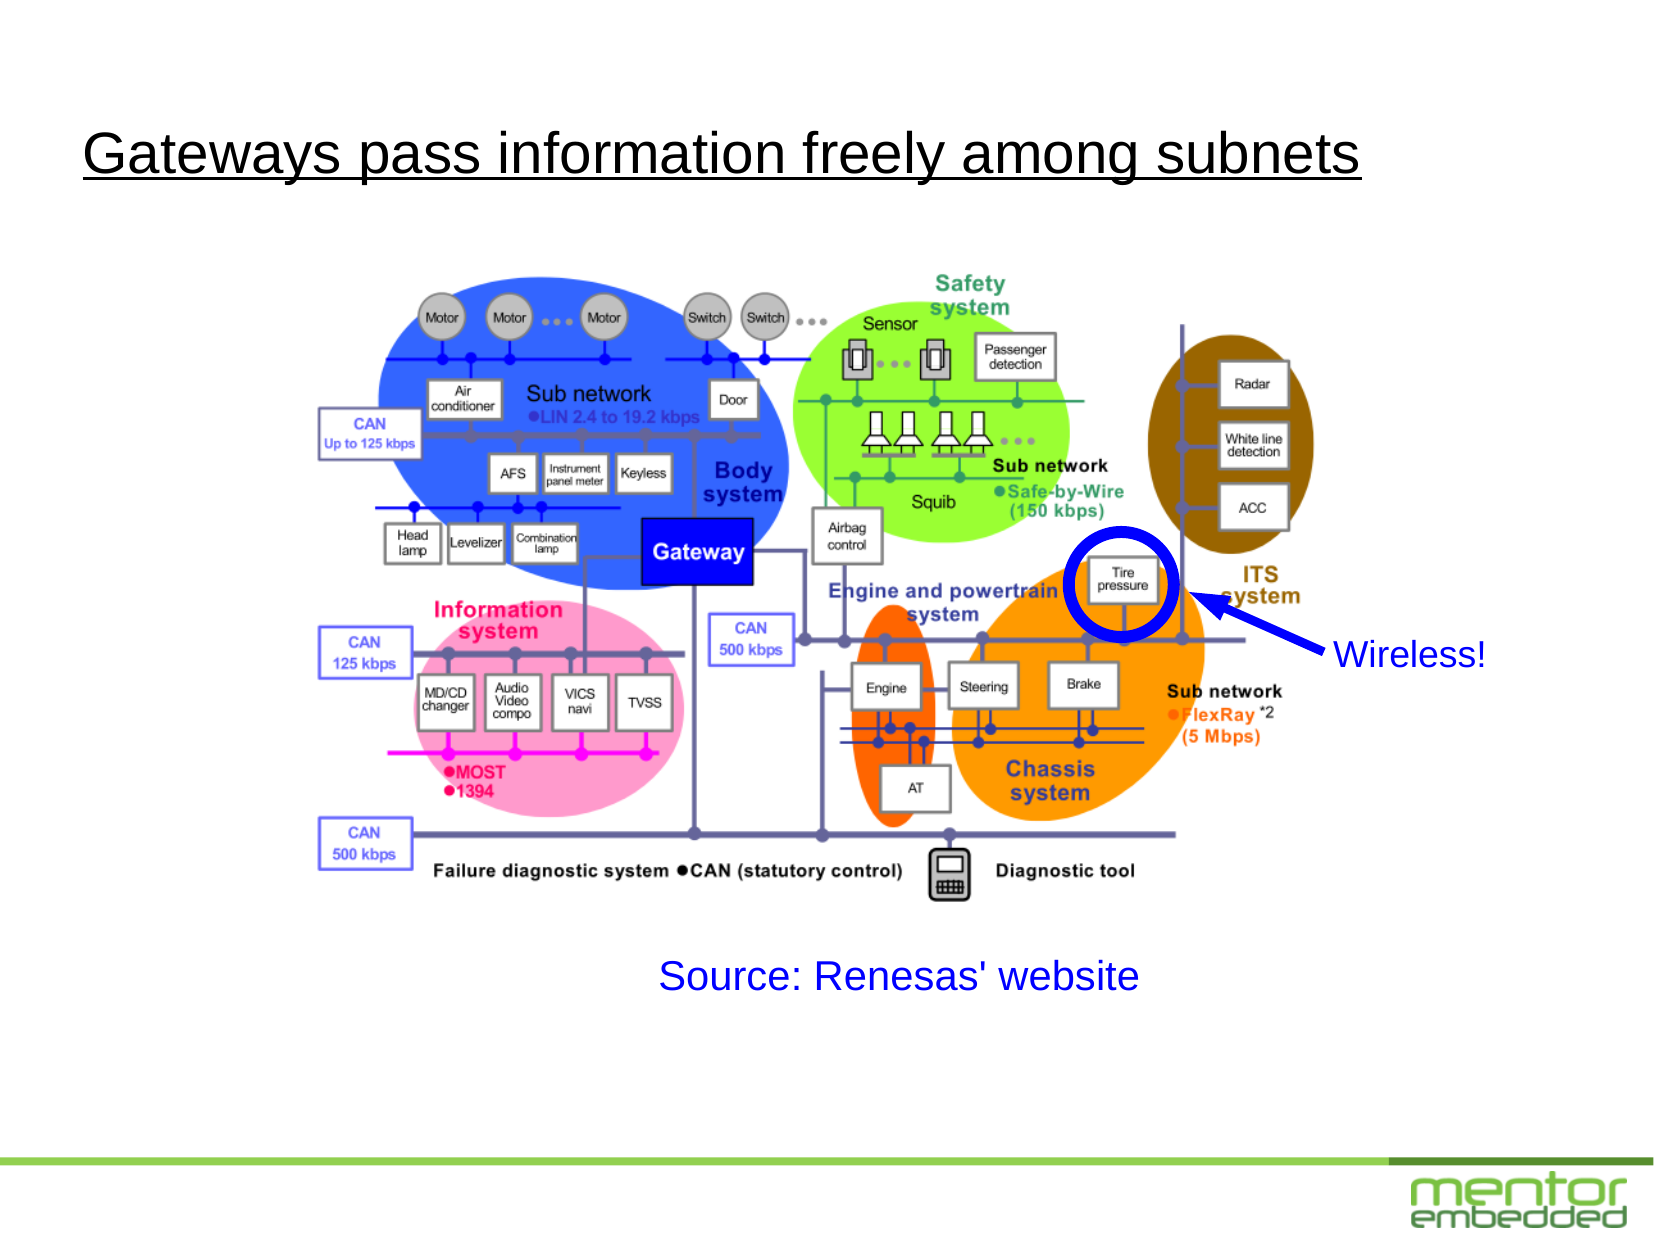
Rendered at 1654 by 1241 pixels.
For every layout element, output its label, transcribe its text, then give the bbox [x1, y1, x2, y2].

text_box Wireless! [1313, 621, 1506, 718]
picture [292, 237, 1334, 916]
picture [1411, 1171, 1627, 1228]
text_box Source: Renesas' website [643, 945, 1155, 1007]
title Gateways pass information freely among subnets [82, 49, 1571, 257]
